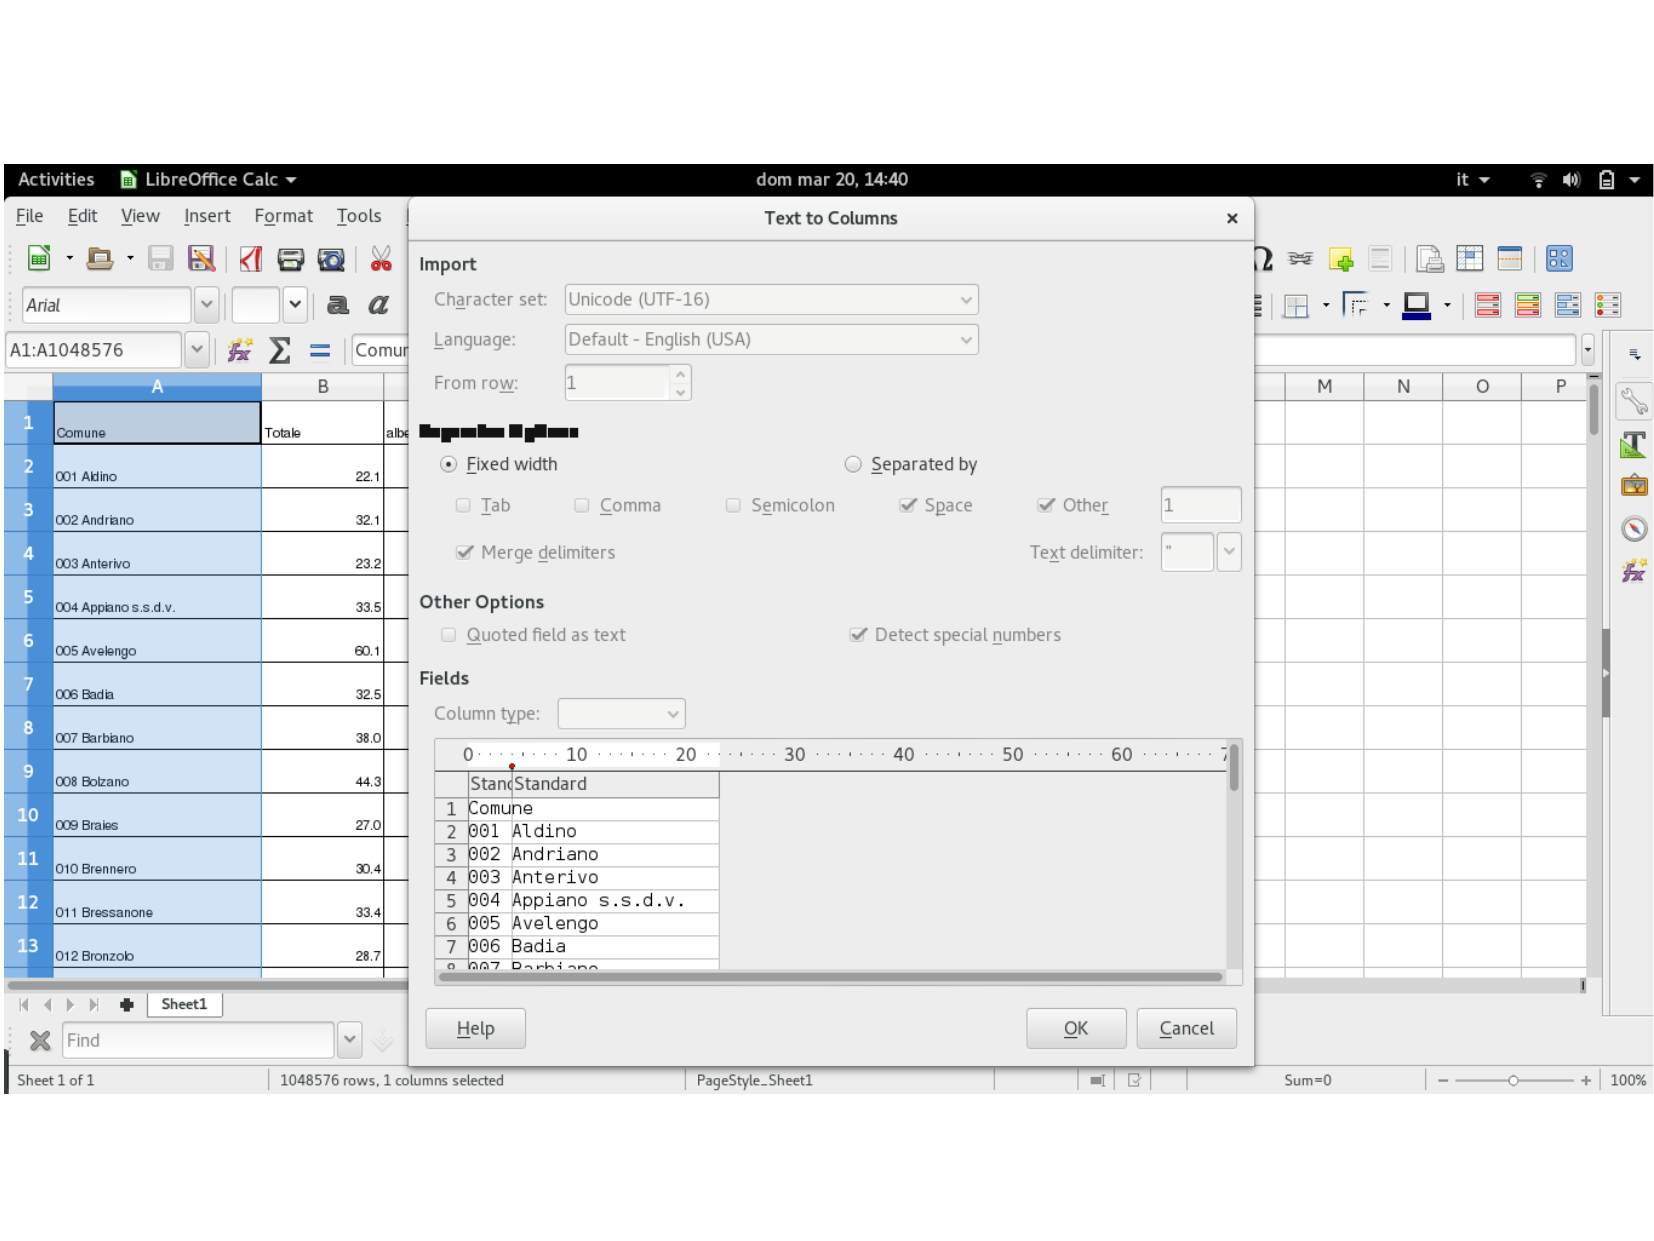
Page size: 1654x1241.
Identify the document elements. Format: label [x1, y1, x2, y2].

picture [4, 164, 1654, 1095]
